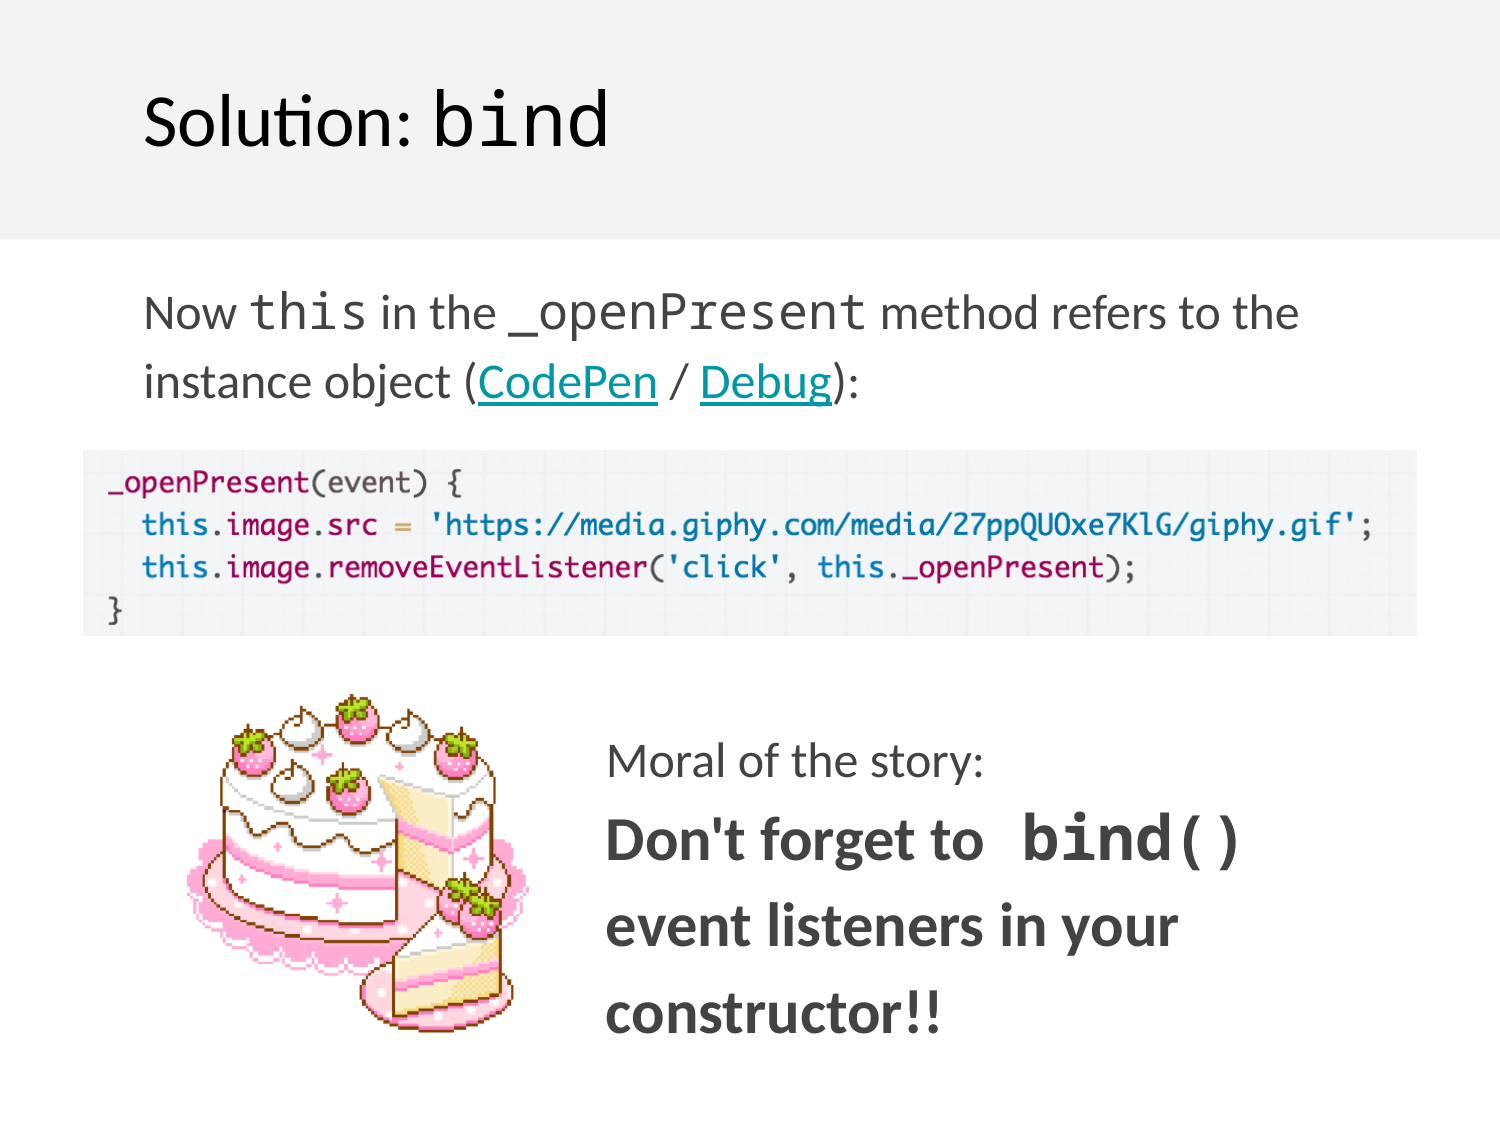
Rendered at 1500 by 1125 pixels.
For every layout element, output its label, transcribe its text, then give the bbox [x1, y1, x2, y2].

title Solution: bind [128, 56, 1372, 183]
list Now this in the _openPresent method refers to the instance object (CodePen / Debug): [128, 255, 1372, 441]
picture [180, 694, 547, 1044]
picture [83, 450, 1417, 636]
list Moral of the story: Don't forget to bind() event listeners in your constructor!! [590, 703, 1442, 1035]
